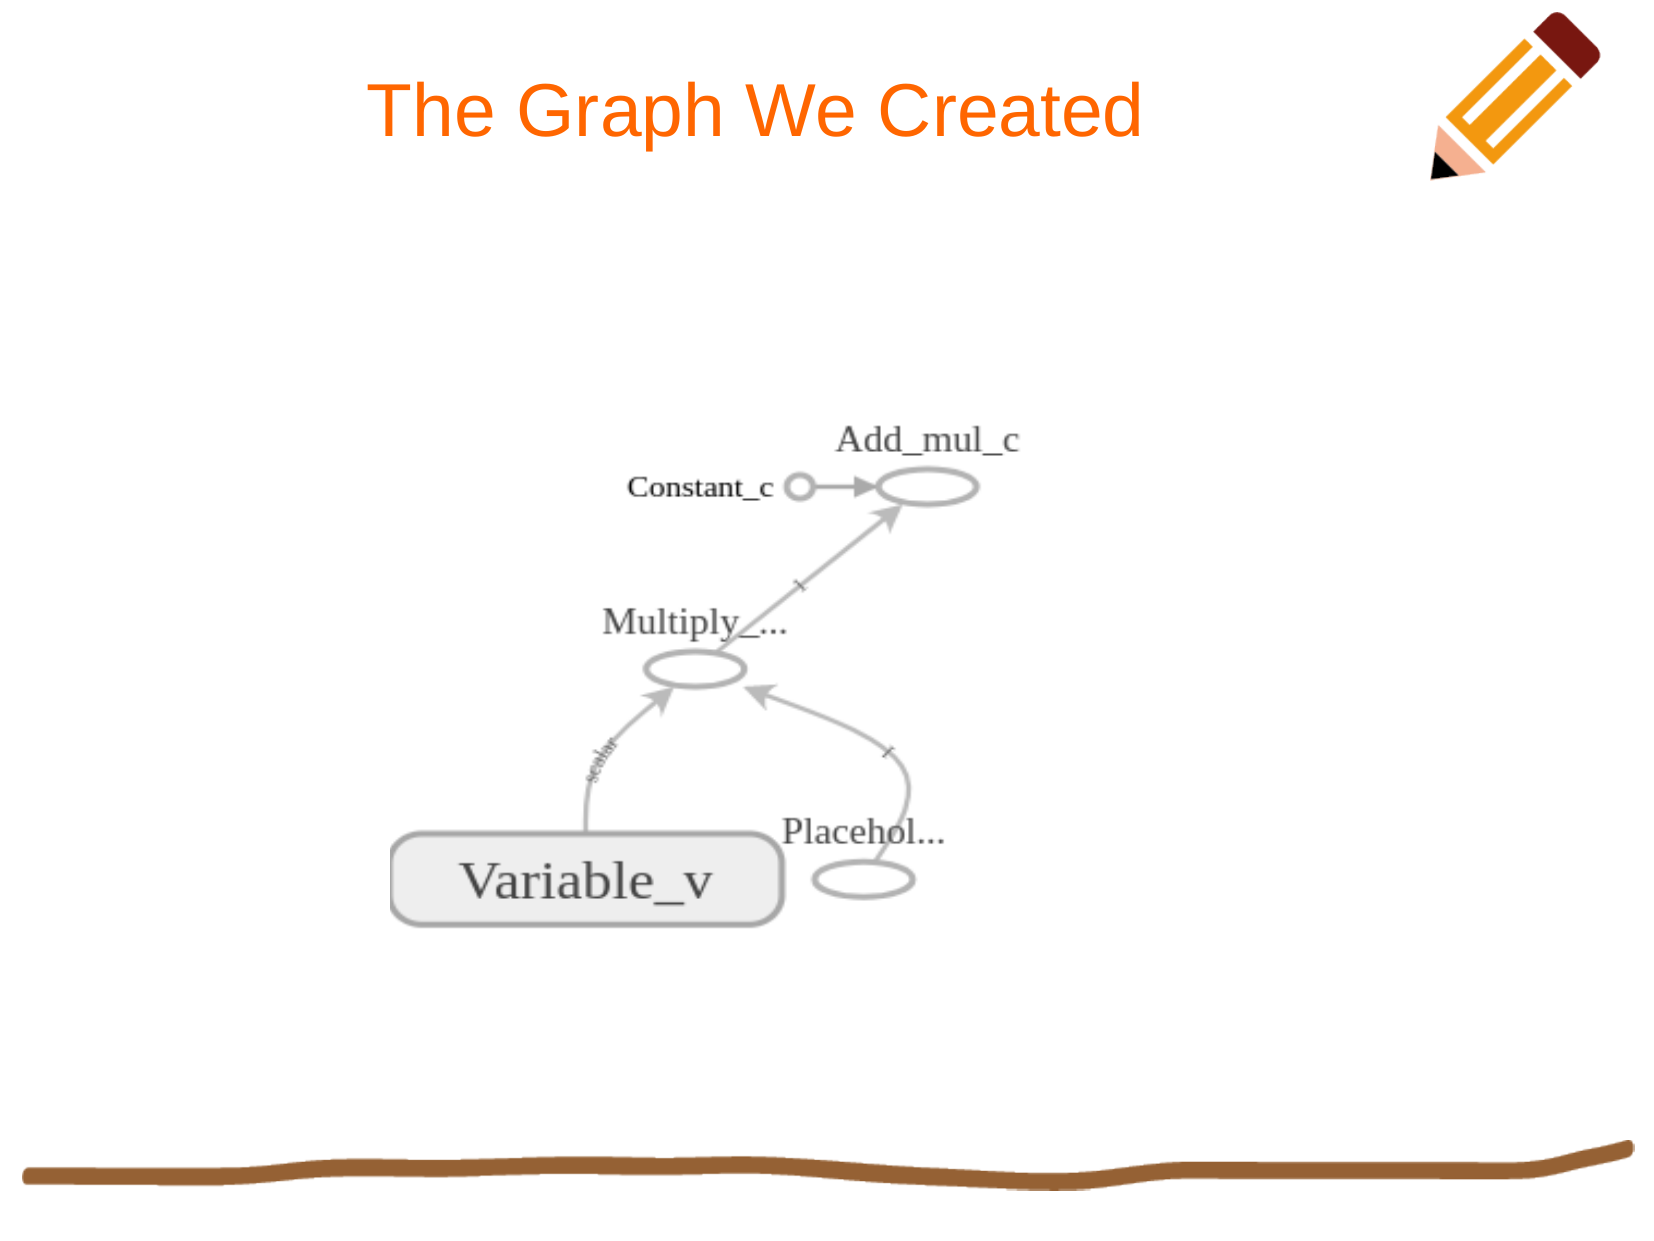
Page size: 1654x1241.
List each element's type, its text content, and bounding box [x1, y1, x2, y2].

title The Graph We Created [82, 49, 1430, 172]
picture [390, 352, 1291, 1096]
picture [1430, 12, 1601, 181]
picture [22, 1140, 1635, 1191]
